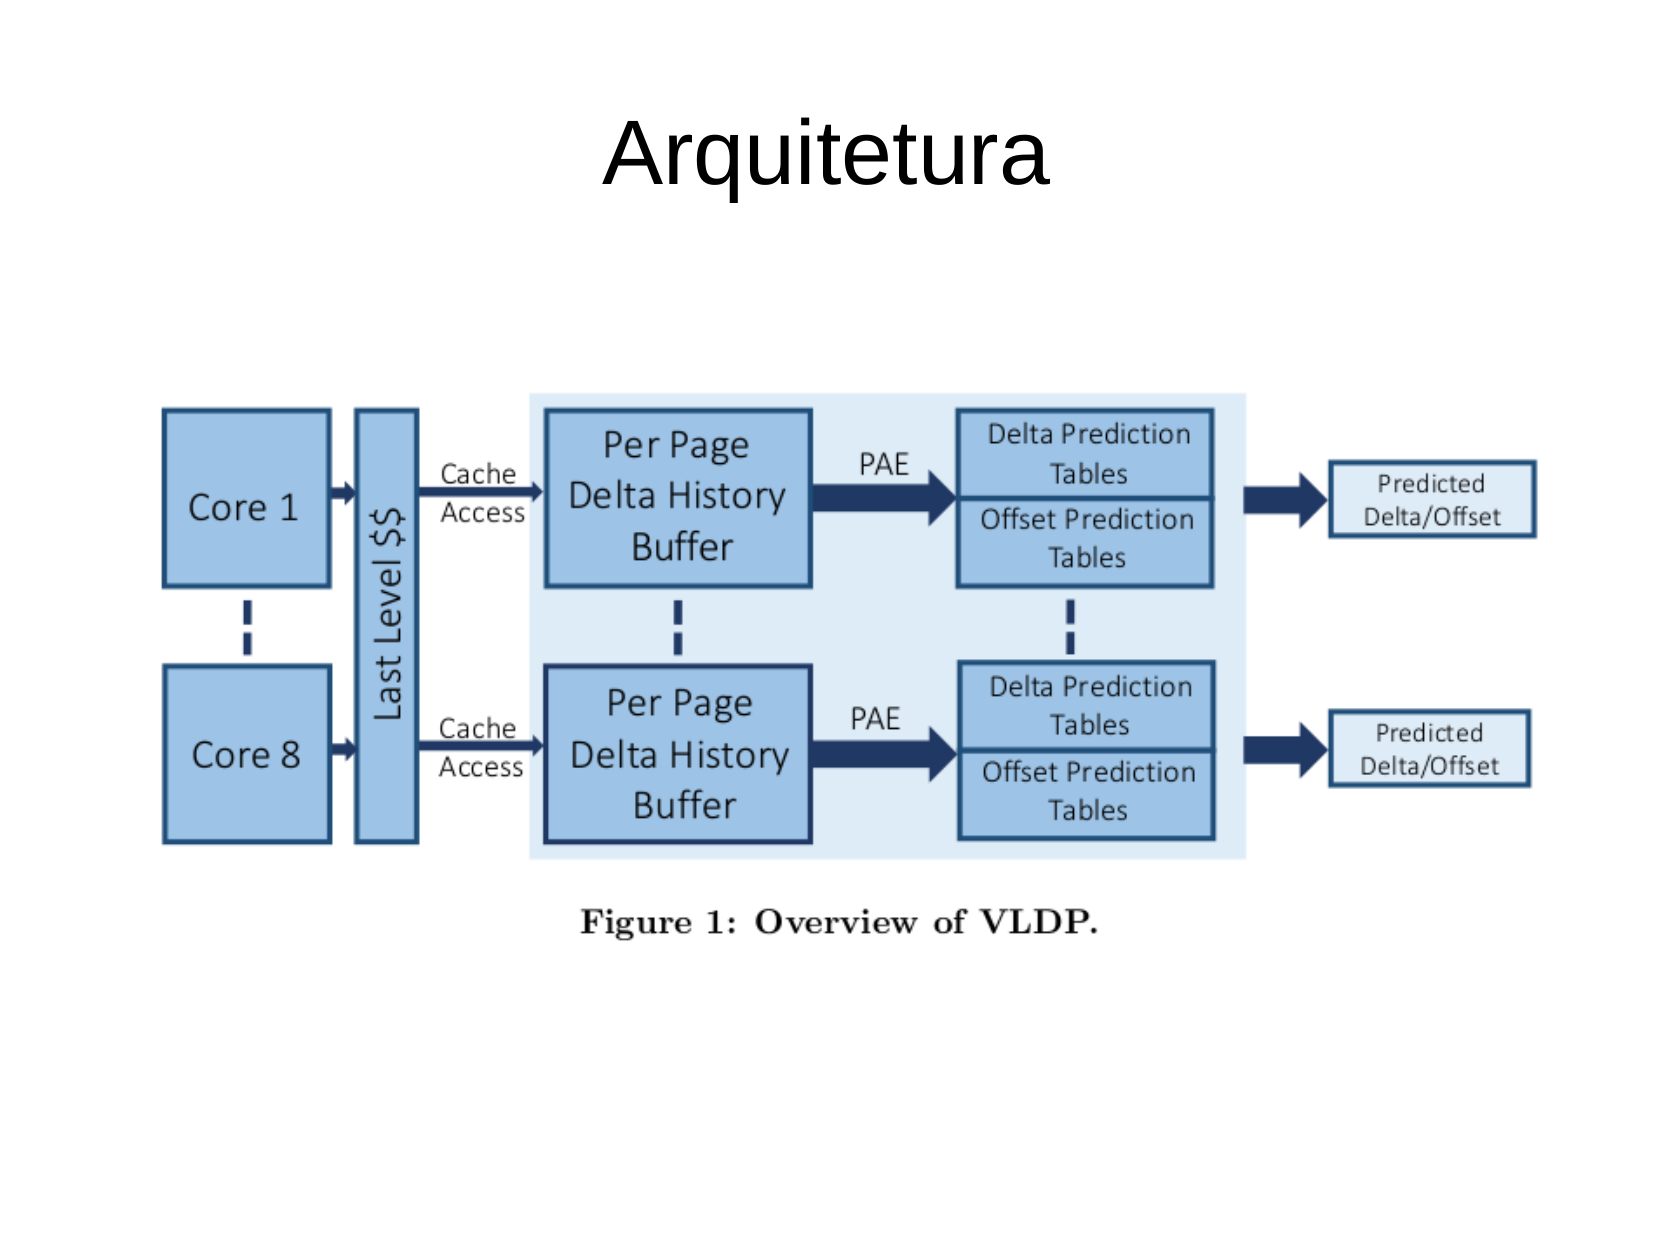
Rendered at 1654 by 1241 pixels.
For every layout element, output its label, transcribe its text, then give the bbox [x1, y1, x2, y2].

picture [82, 341, 1571, 958]
title Arquitetura [82, 49, 1571, 257]
